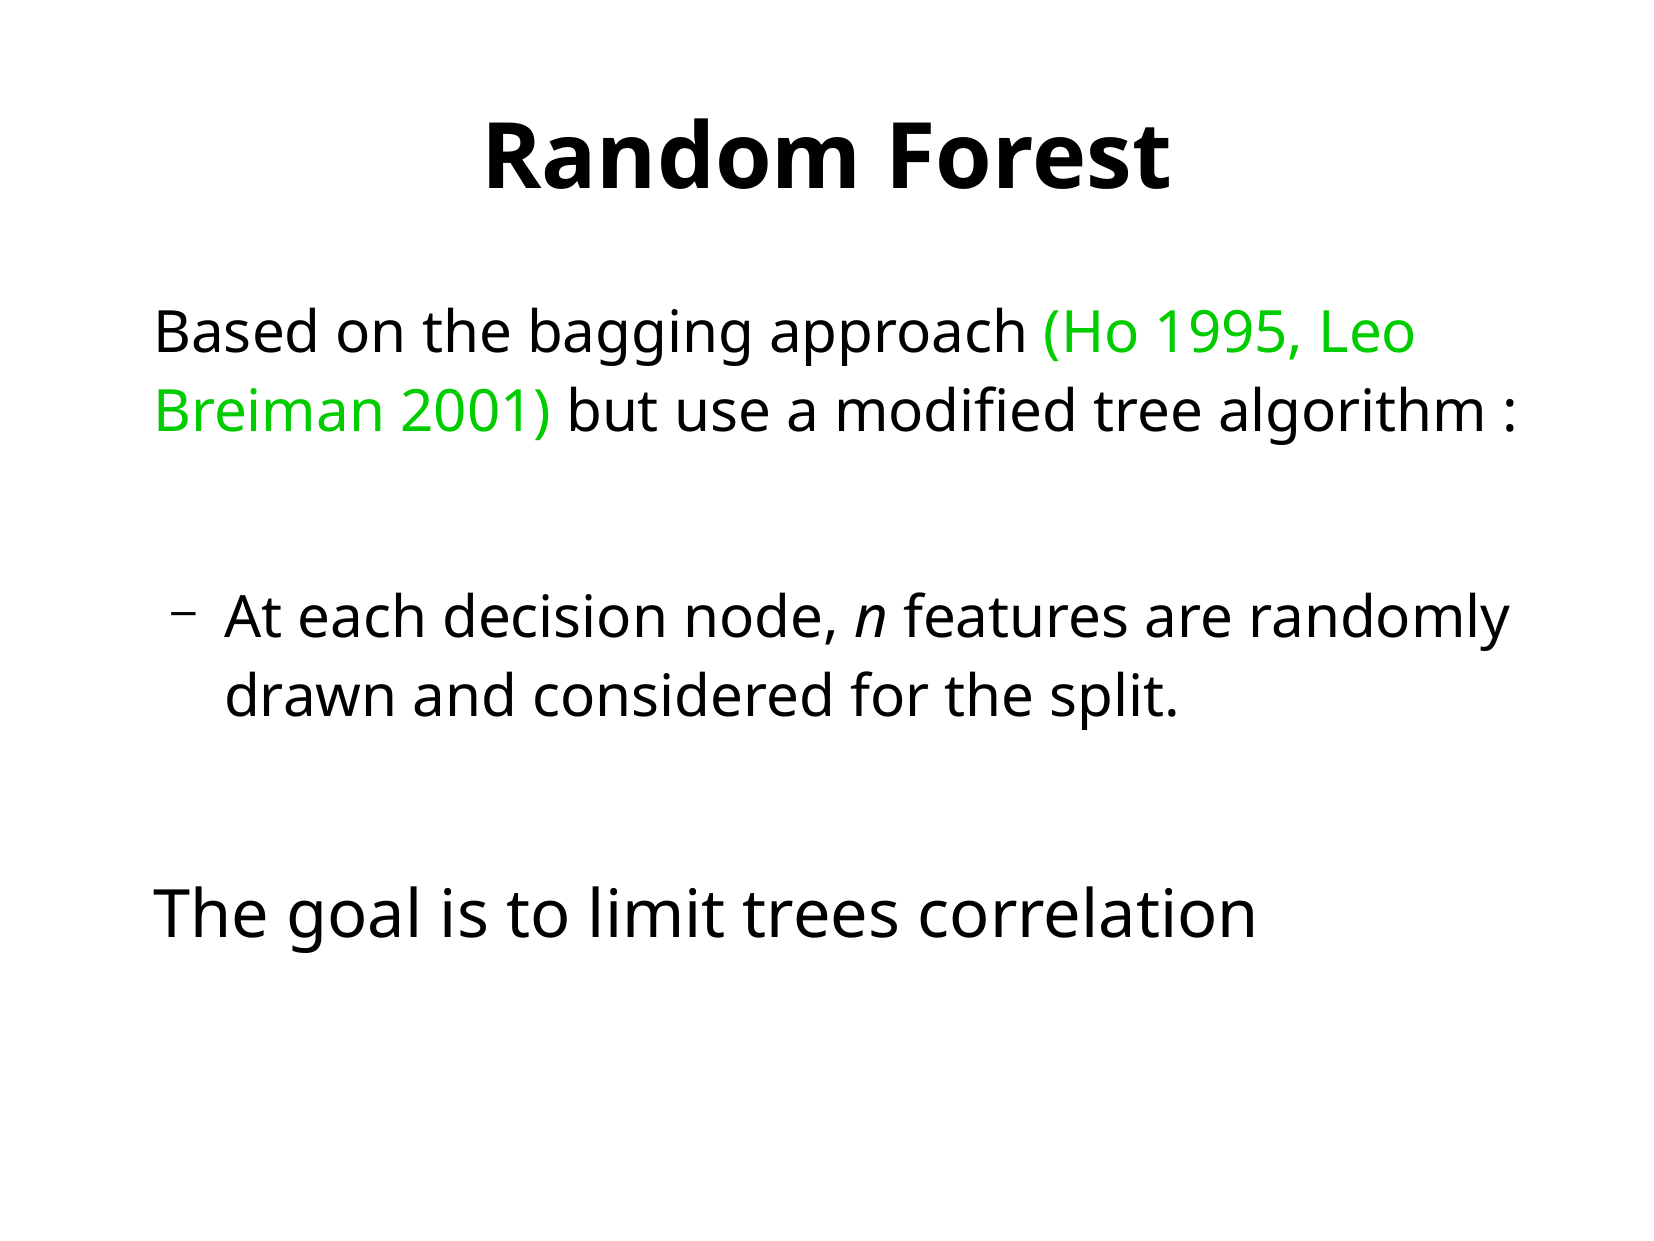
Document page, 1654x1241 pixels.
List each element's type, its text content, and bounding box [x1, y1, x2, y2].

list Based on the bagging approach (Ho 1995, Leo Breiman 2001) but use a modified tree algorithm : At each decision node, n features are randomly drawn and considered for the split. The goal is to limit trees correlation [82, 290, 1571, 1010]
title Random Forest [82, 49, 1571, 257]
